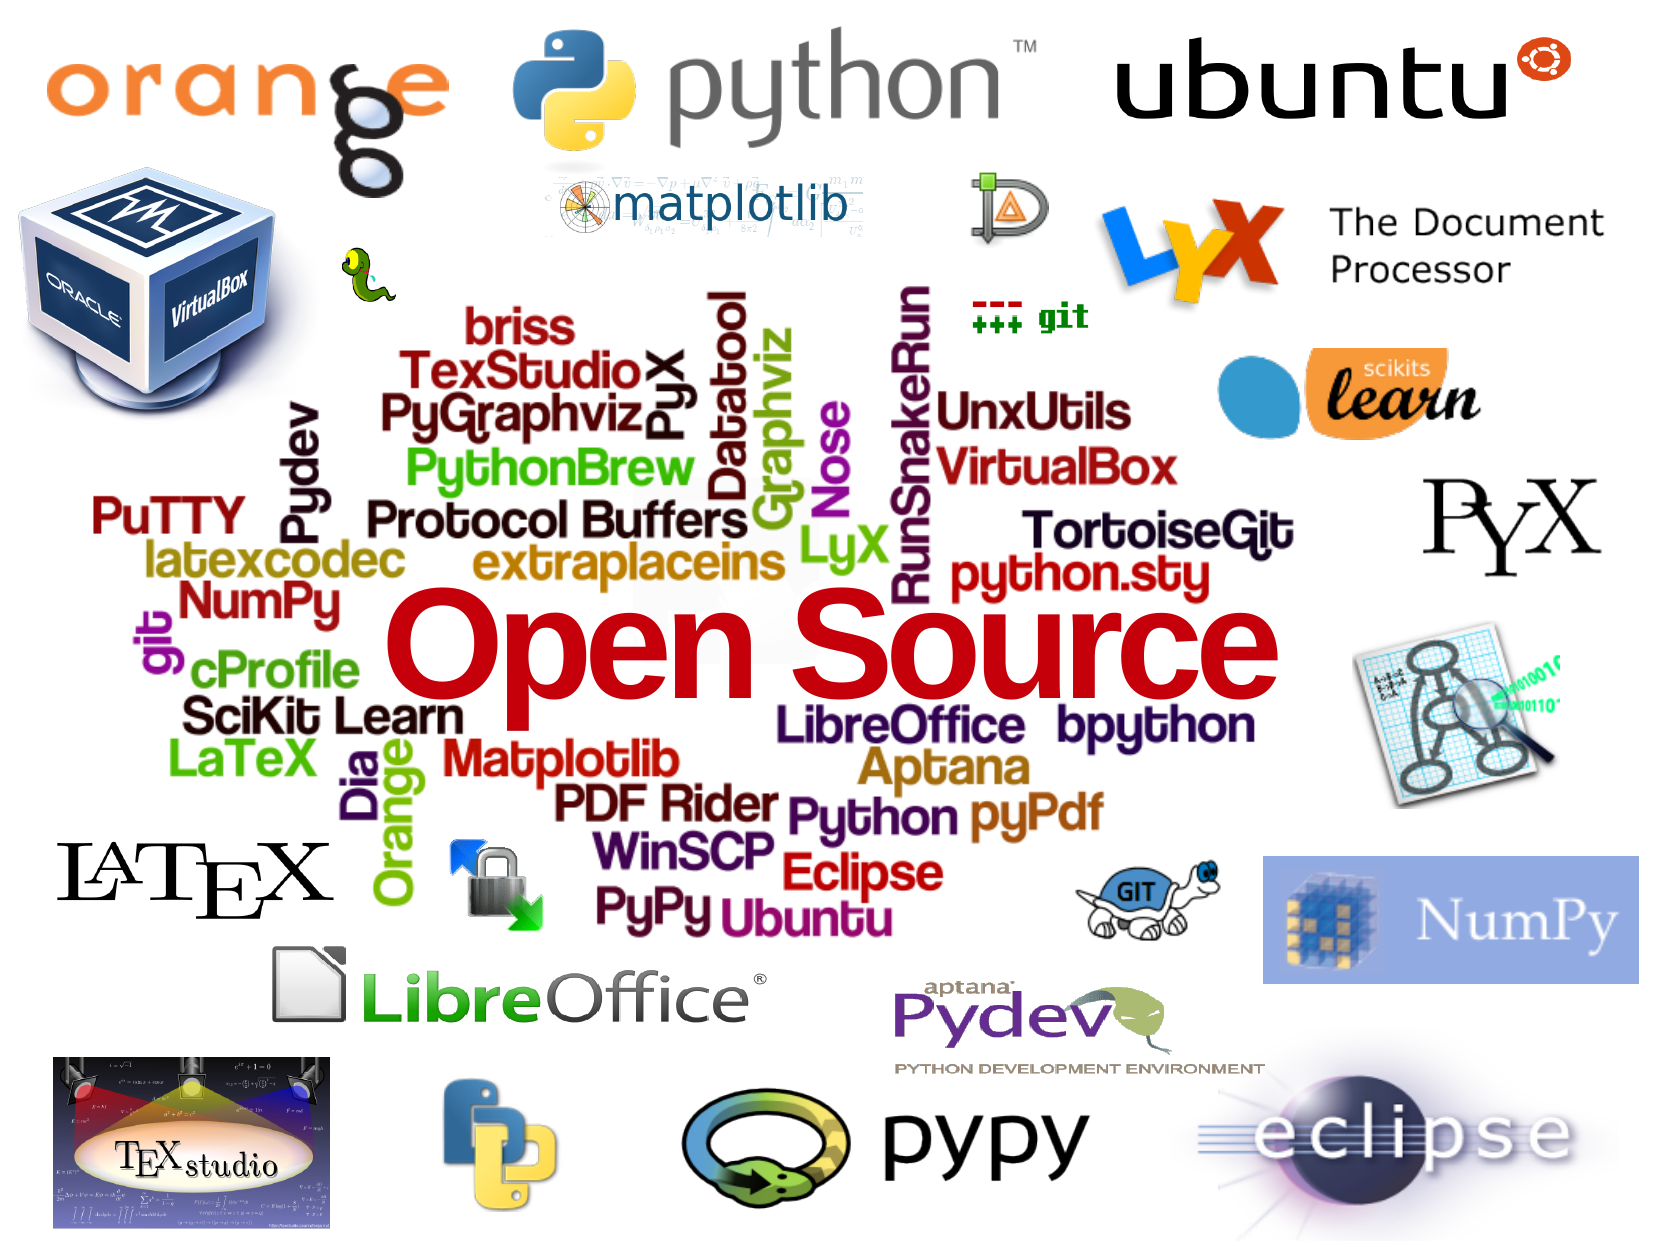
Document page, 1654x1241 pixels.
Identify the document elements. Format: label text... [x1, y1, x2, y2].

picture [507, 23, 1049, 249]
title Open Source [342, 519, 1323, 768]
picture [53, 1057, 330, 1229]
picture [5, 64, 1639, 1241]
picture [1417, 477, 1607, 579]
picture [432, 1077, 567, 1212]
picture [1117, 37, 1571, 119]
